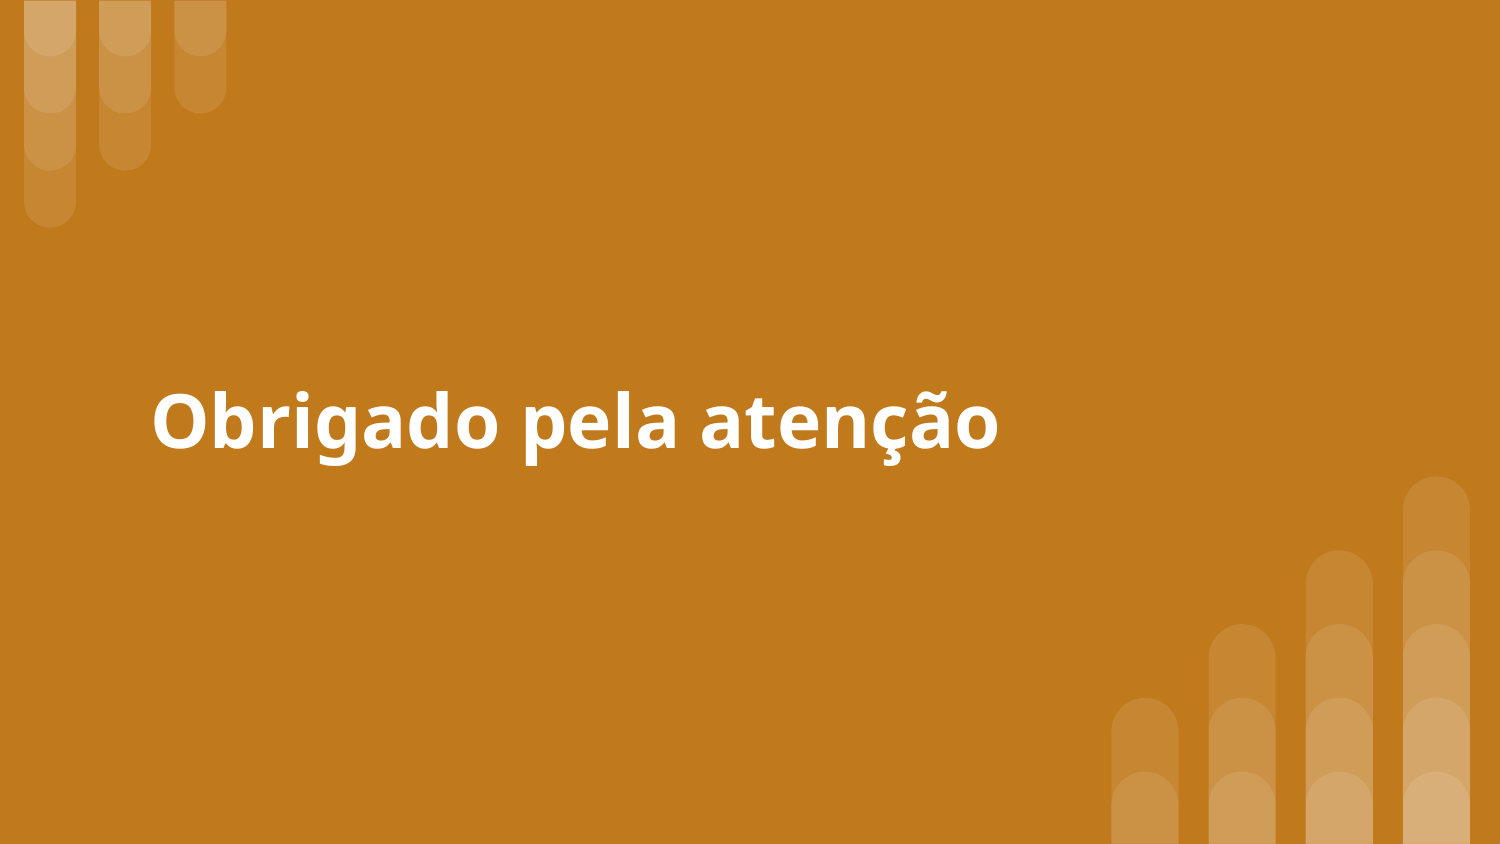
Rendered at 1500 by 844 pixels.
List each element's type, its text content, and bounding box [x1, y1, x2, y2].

title Obrigado pela atenção [135, 264, 1097, 572]
